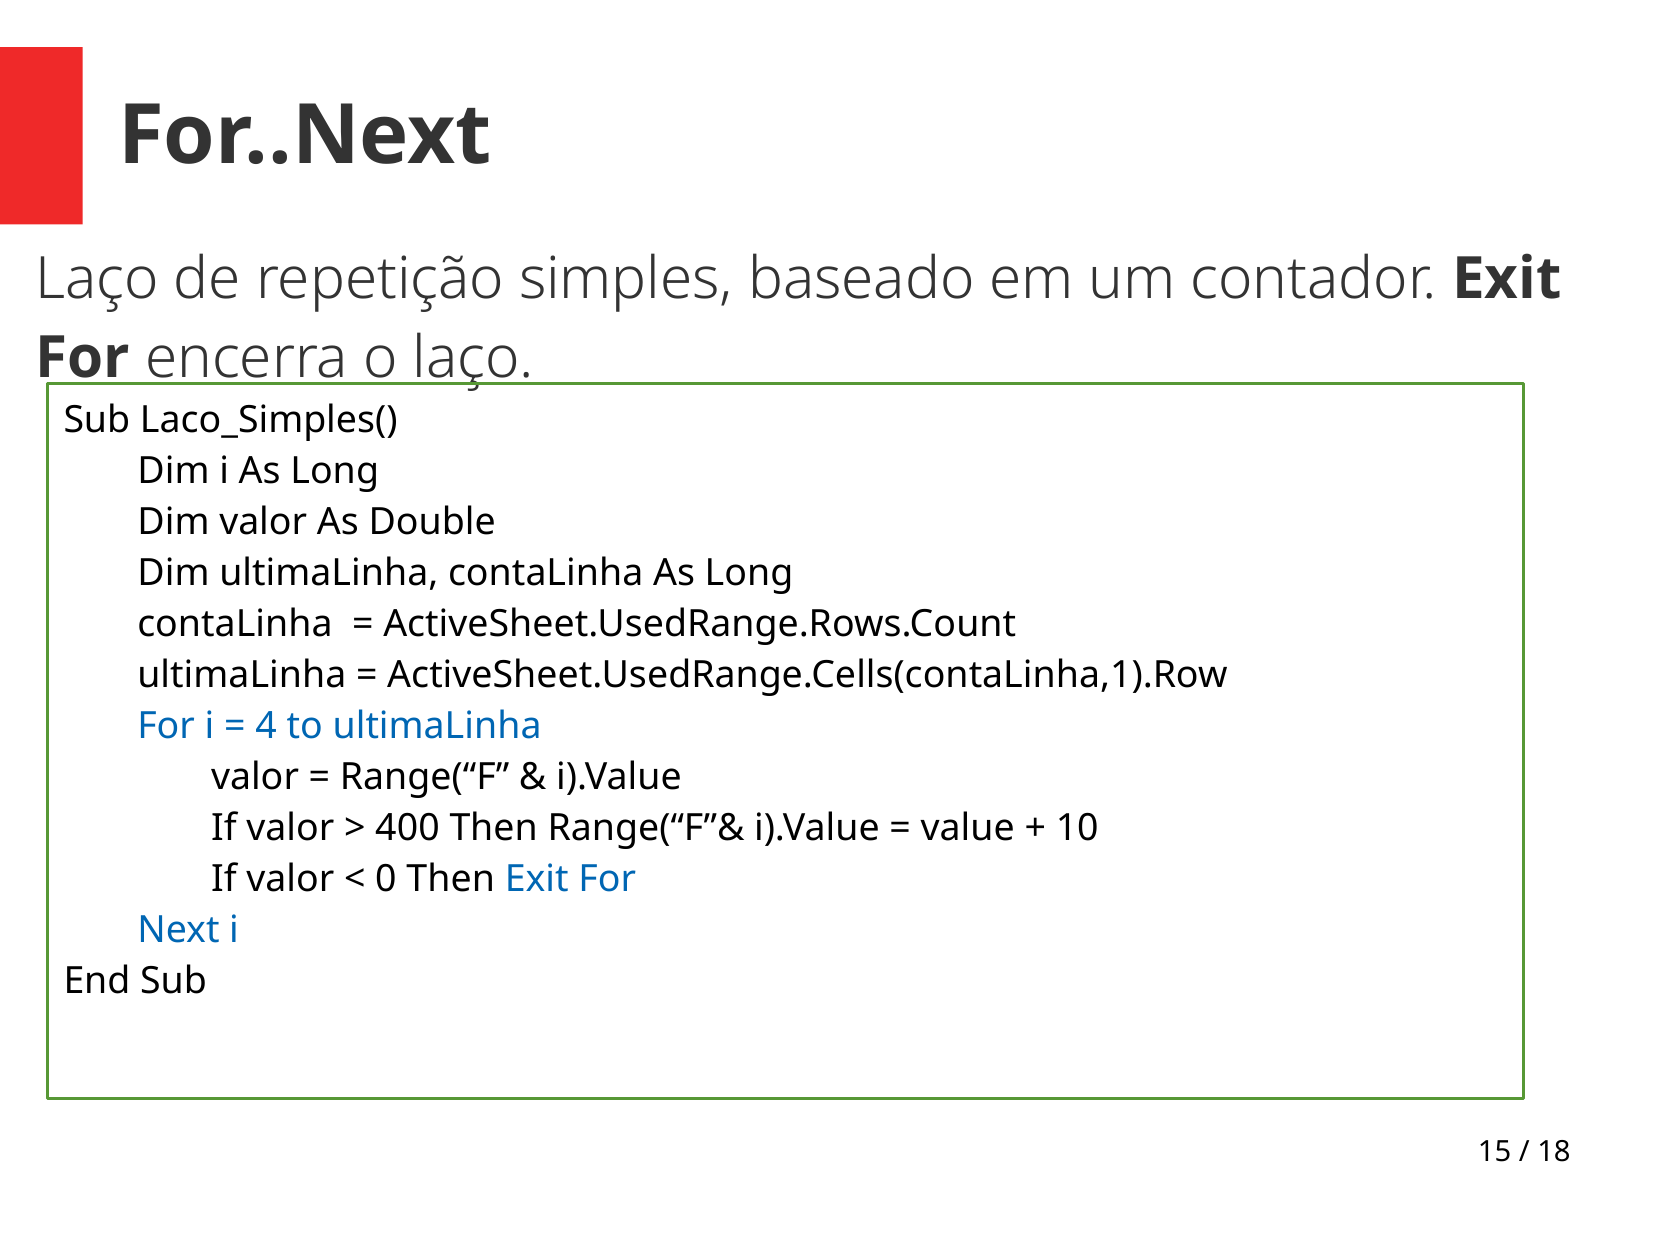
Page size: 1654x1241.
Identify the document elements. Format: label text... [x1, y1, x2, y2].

title For..Next [118, 49, 1571, 213]
text_box Sub Laco_Simples() Dim i As Long Dim valor As Double Dim ultimaLinha, contaLinha As Long contaLinha = ActiveSheet.UsedRange.Rows.Count ultimaLinha = ActiveSheet.UsedRange.Cells(contaLinha,1).Row For i = 4 to ultimaLinha valor = Range(“F” & i).Value If valor > 400 Then Range(“F”& i).Value = value + 10 If valor < 0 Then Exit For Next i End Sub [47, 383, 1524, 1099]
list Laço de repetição simples, baseado em um contador. Exit For encerra o laço. [35, 236, 1607, 378]
